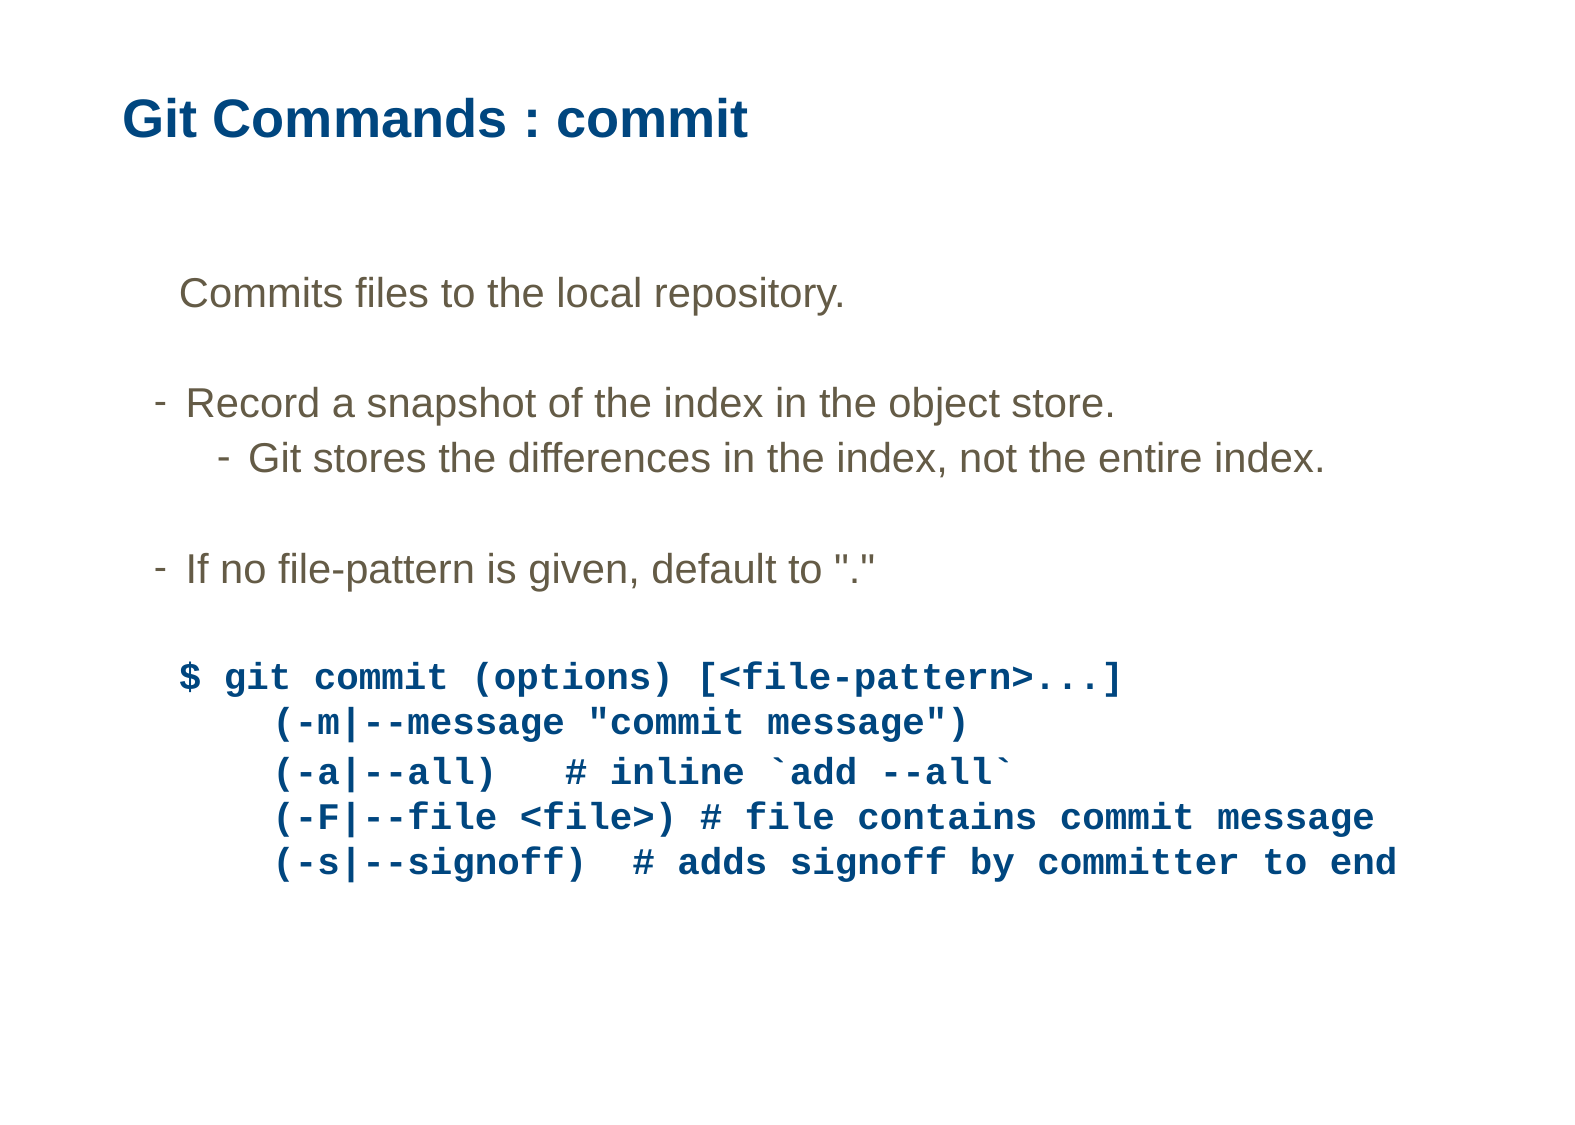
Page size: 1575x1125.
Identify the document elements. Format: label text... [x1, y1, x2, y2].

list Commits files to the local repository. Record a snapshot of the index in the object store. Git stores the differences in the index, not the entire index. If no file-pattern is given, default to "." $ git commit (options) [<file-pattern>...] (-m|--message "commit message") (-a|--all) # inline `add --all` (-F|--file <file>) # file contains commit message (-s|--signoff) # adds signoff by committer to end [122, 265, 1398, 941]
title Git Commands : commit [122, 76, 1541, 157]
